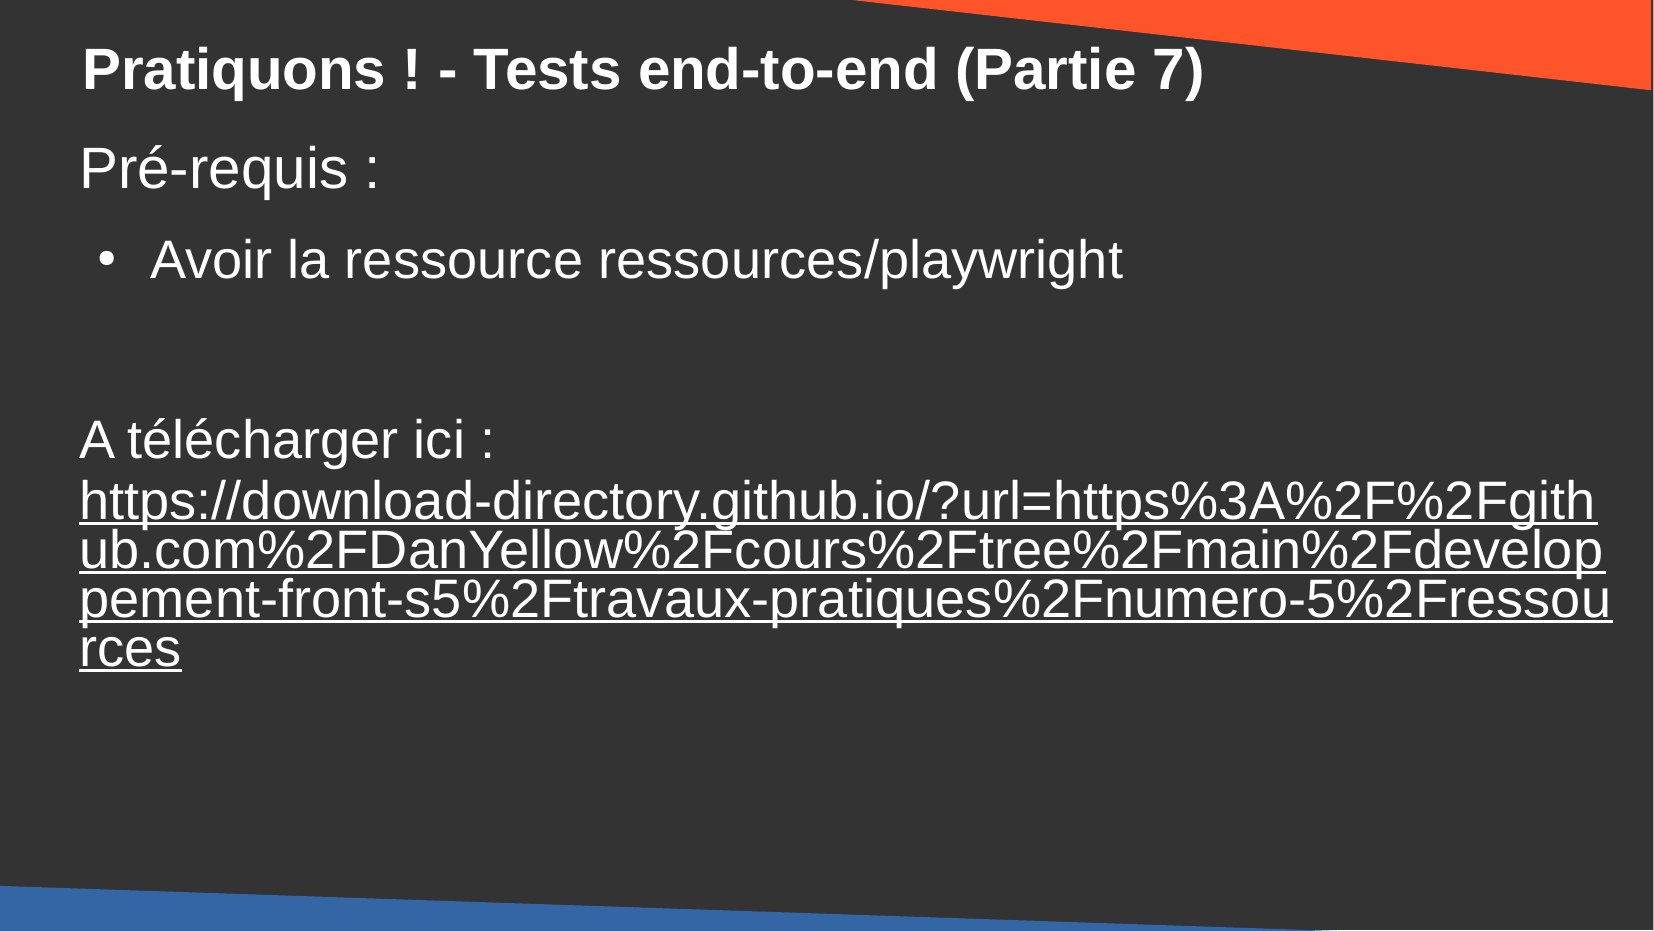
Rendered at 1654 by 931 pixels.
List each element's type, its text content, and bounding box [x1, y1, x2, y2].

text_box [851, 0, 1652, 91]
text_box [0, 885, 1337, 931]
title Pratiquons ! - Tests end-to-end (Partie 7) [82, 37, 1571, 114]
list Pré-requis : Avoir la ressource ressources/playwright A télécharger ici : https://download-directory.github.io/?url=https%3A%2F%2Fgithub.com%2FDanYellow%2Fcours%2Ftree%2Fmain%2Fdeveloppement-front-s5%2Ftravaux-pratiques%2Fnumero-5%2Fressources [79, 135, 1619, 721]
